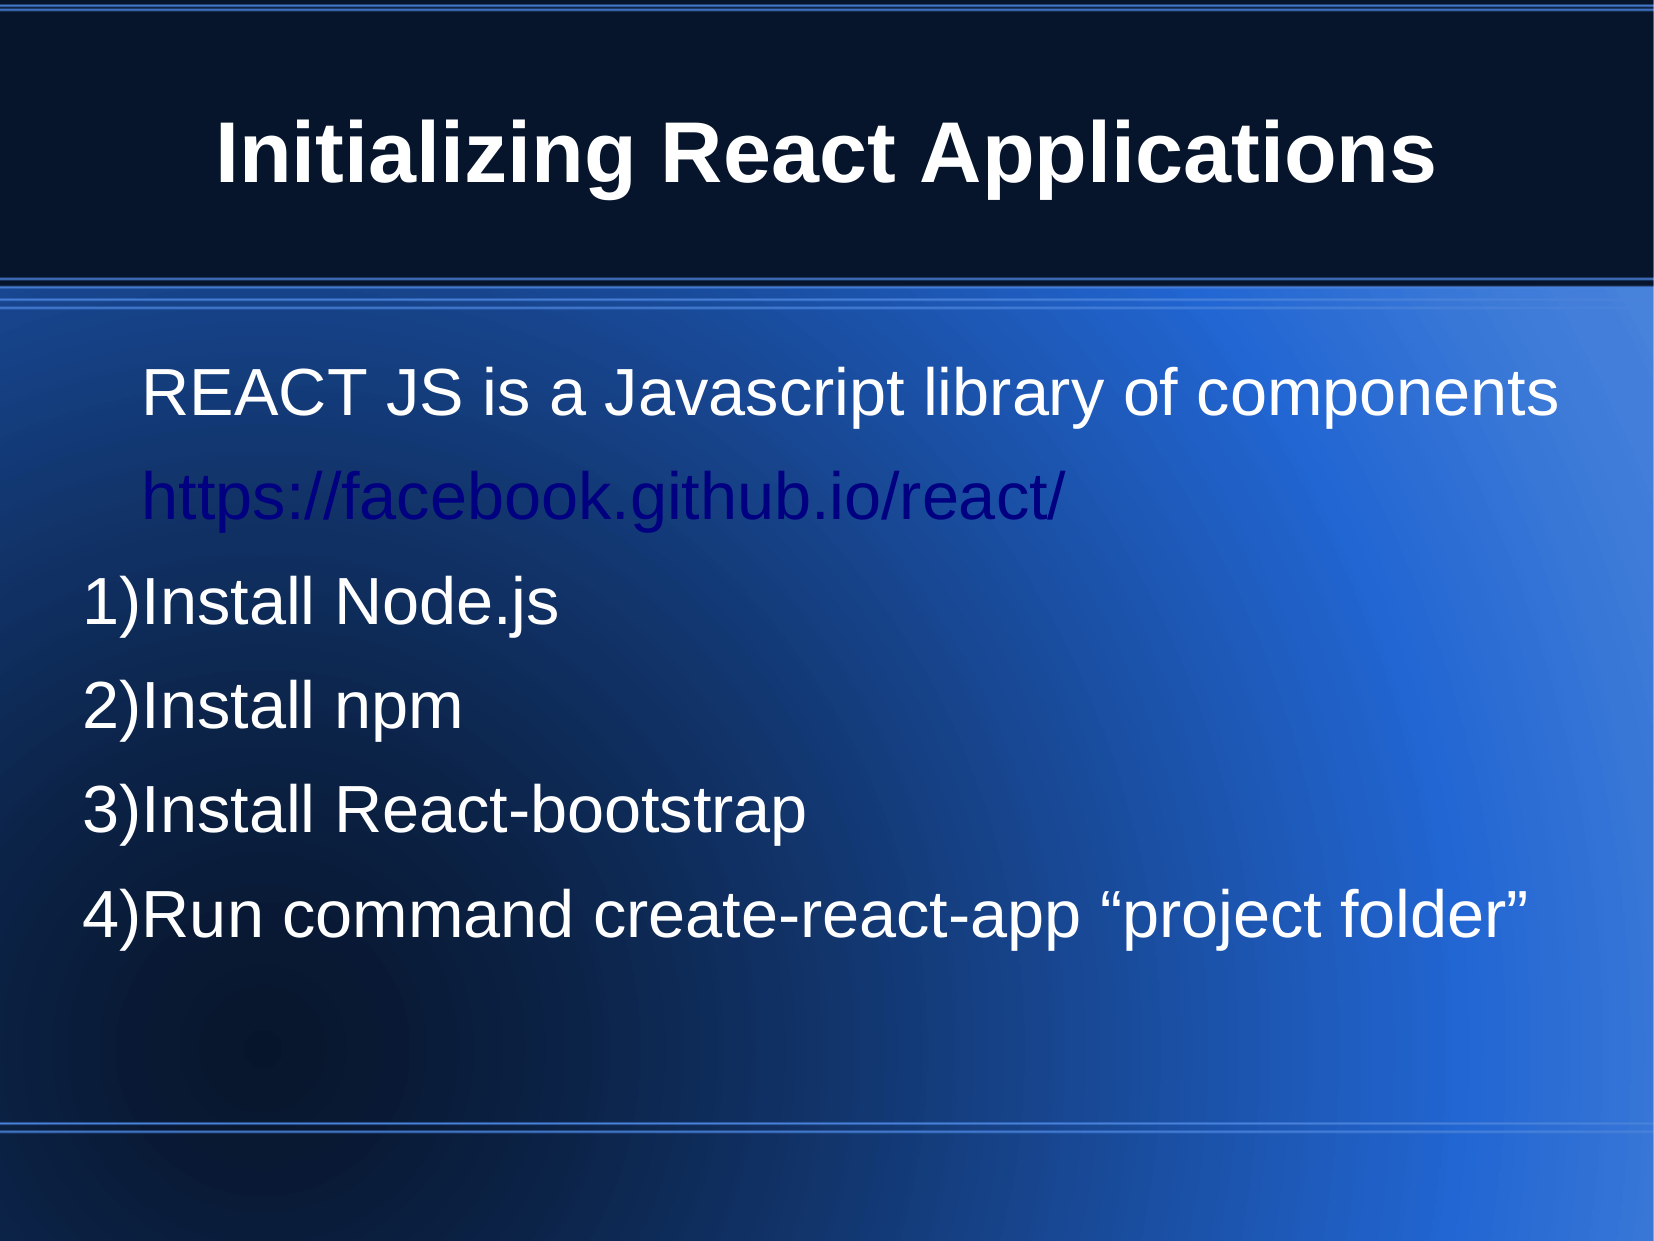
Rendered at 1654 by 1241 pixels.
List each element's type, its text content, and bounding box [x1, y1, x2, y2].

title Initializing React Applications [82, 49, 1571, 257]
picture [0, 0, 1654, 1241]
list REACT JS is a Javascript library of components https://facebook.github.io/react/ Install Node.js Install npm Install React-bootstrap Run command create-react-app “project folder” [82, 355, 1571, 1058]
